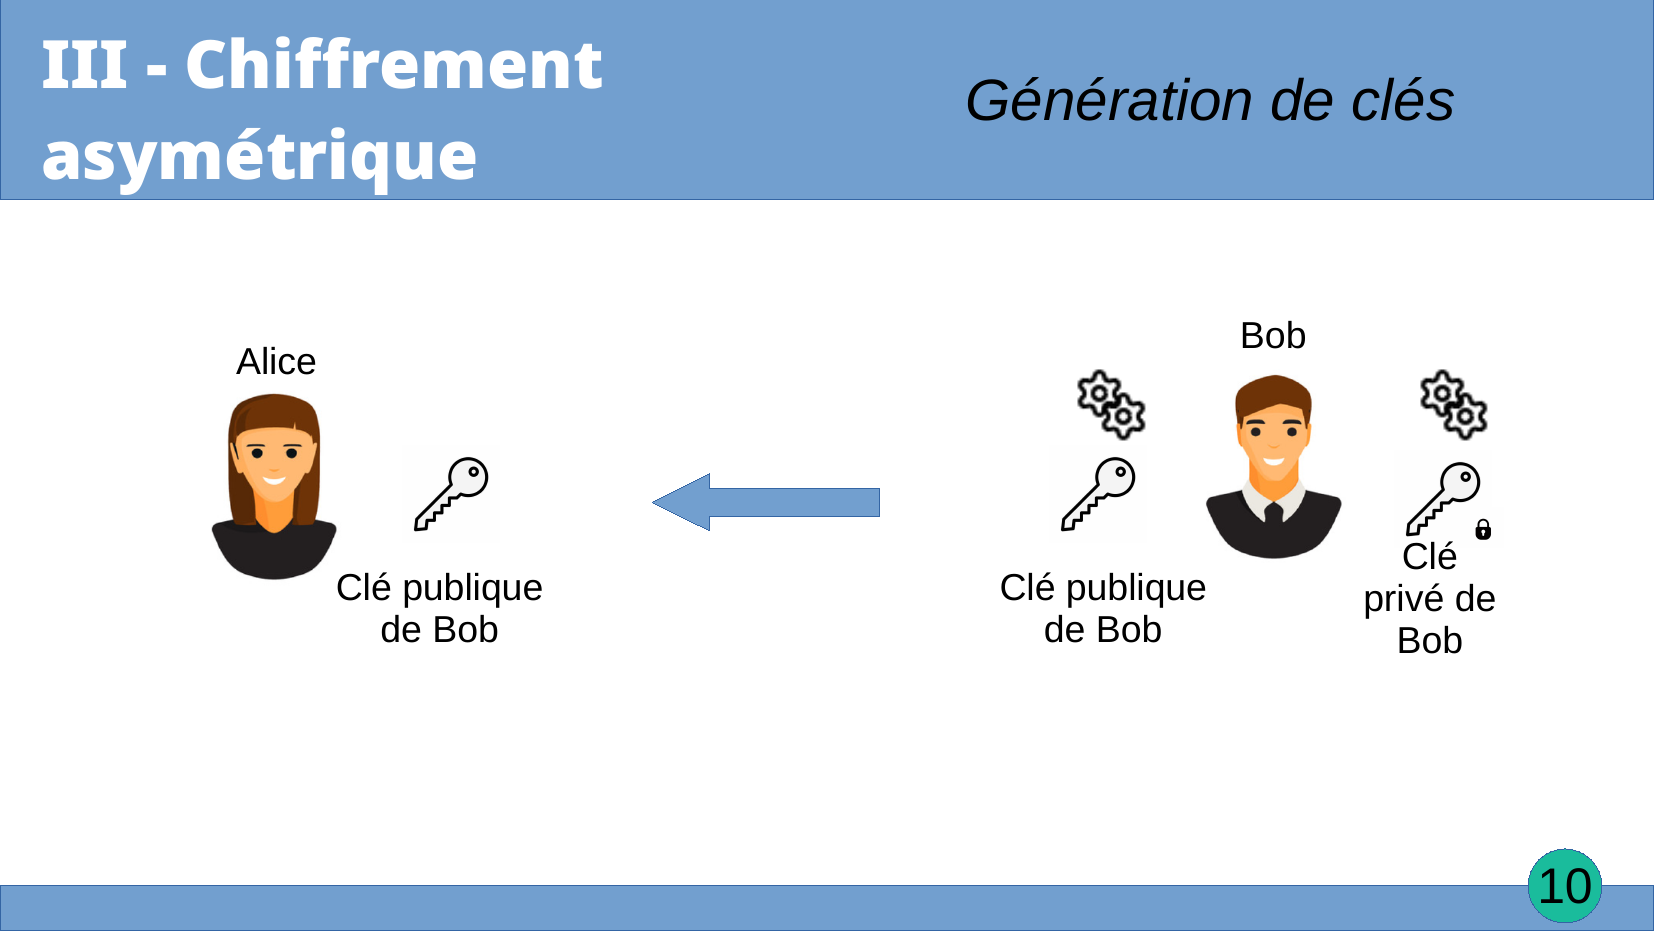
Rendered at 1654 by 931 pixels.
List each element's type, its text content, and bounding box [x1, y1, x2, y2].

picture [1198, 361, 1350, 563]
text_box Bob [1225, 307, 1549, 454]
text_box Alice [221, 333, 540, 480]
text_box Clé publique de Bob [975, 558, 1231, 768]
text_box [652, 473, 880, 531]
picture [402, 480, 500, 543]
picture [1394, 454, 1504, 548]
picture [1074, 368, 1150, 443]
picture [1417, 368, 1492, 443]
picture [200, 389, 352, 587]
title III - Chiffrement asymétrique [41, 56, 709, 160]
text_box Clé privé de Bob [1346, 528, 1513, 756]
text_box Génération de clés [950, 60, 1654, 160]
picture [1049, 445, 1147, 543]
text_box Clé publique de Bob [312, 558, 568, 768]
